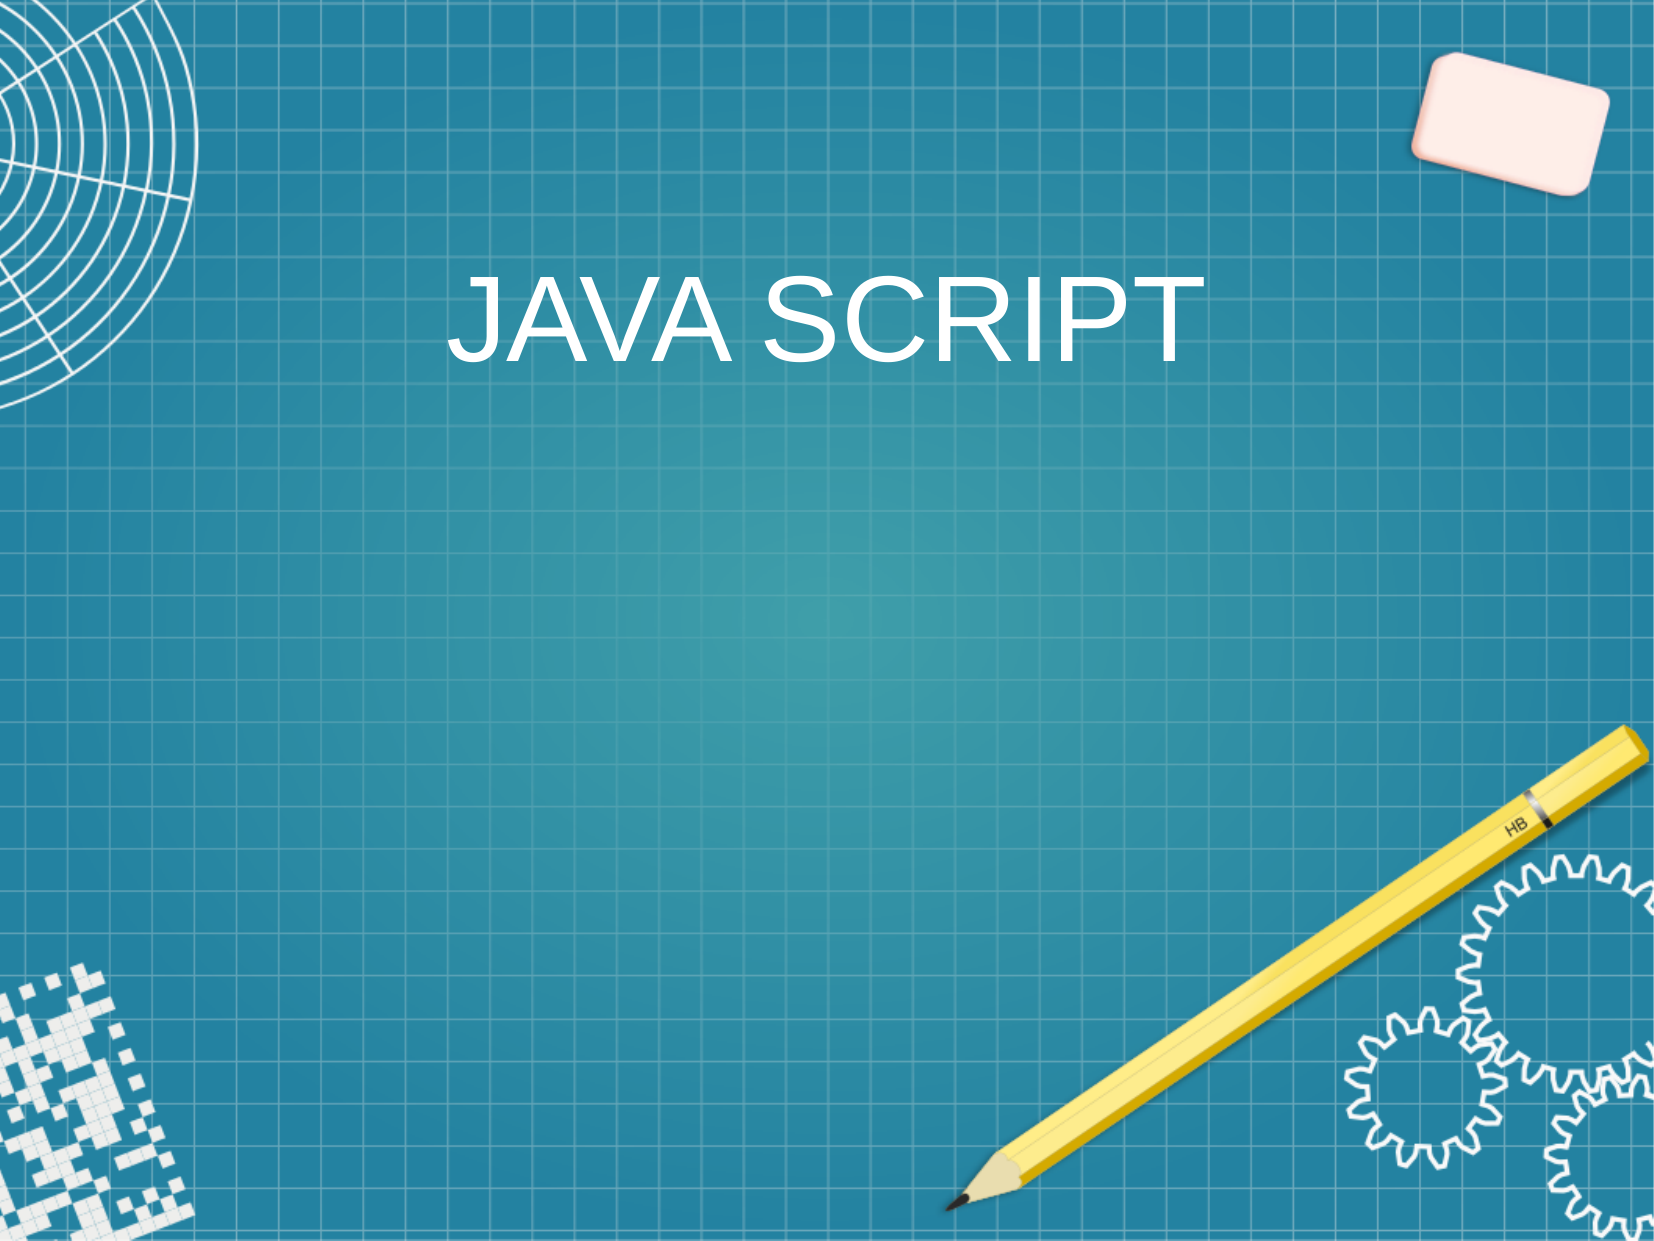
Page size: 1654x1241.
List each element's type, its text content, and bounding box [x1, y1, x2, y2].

picture [0, 0, 1654, 1241]
title JAVA SCRIPT [82, 177, 1571, 461]
